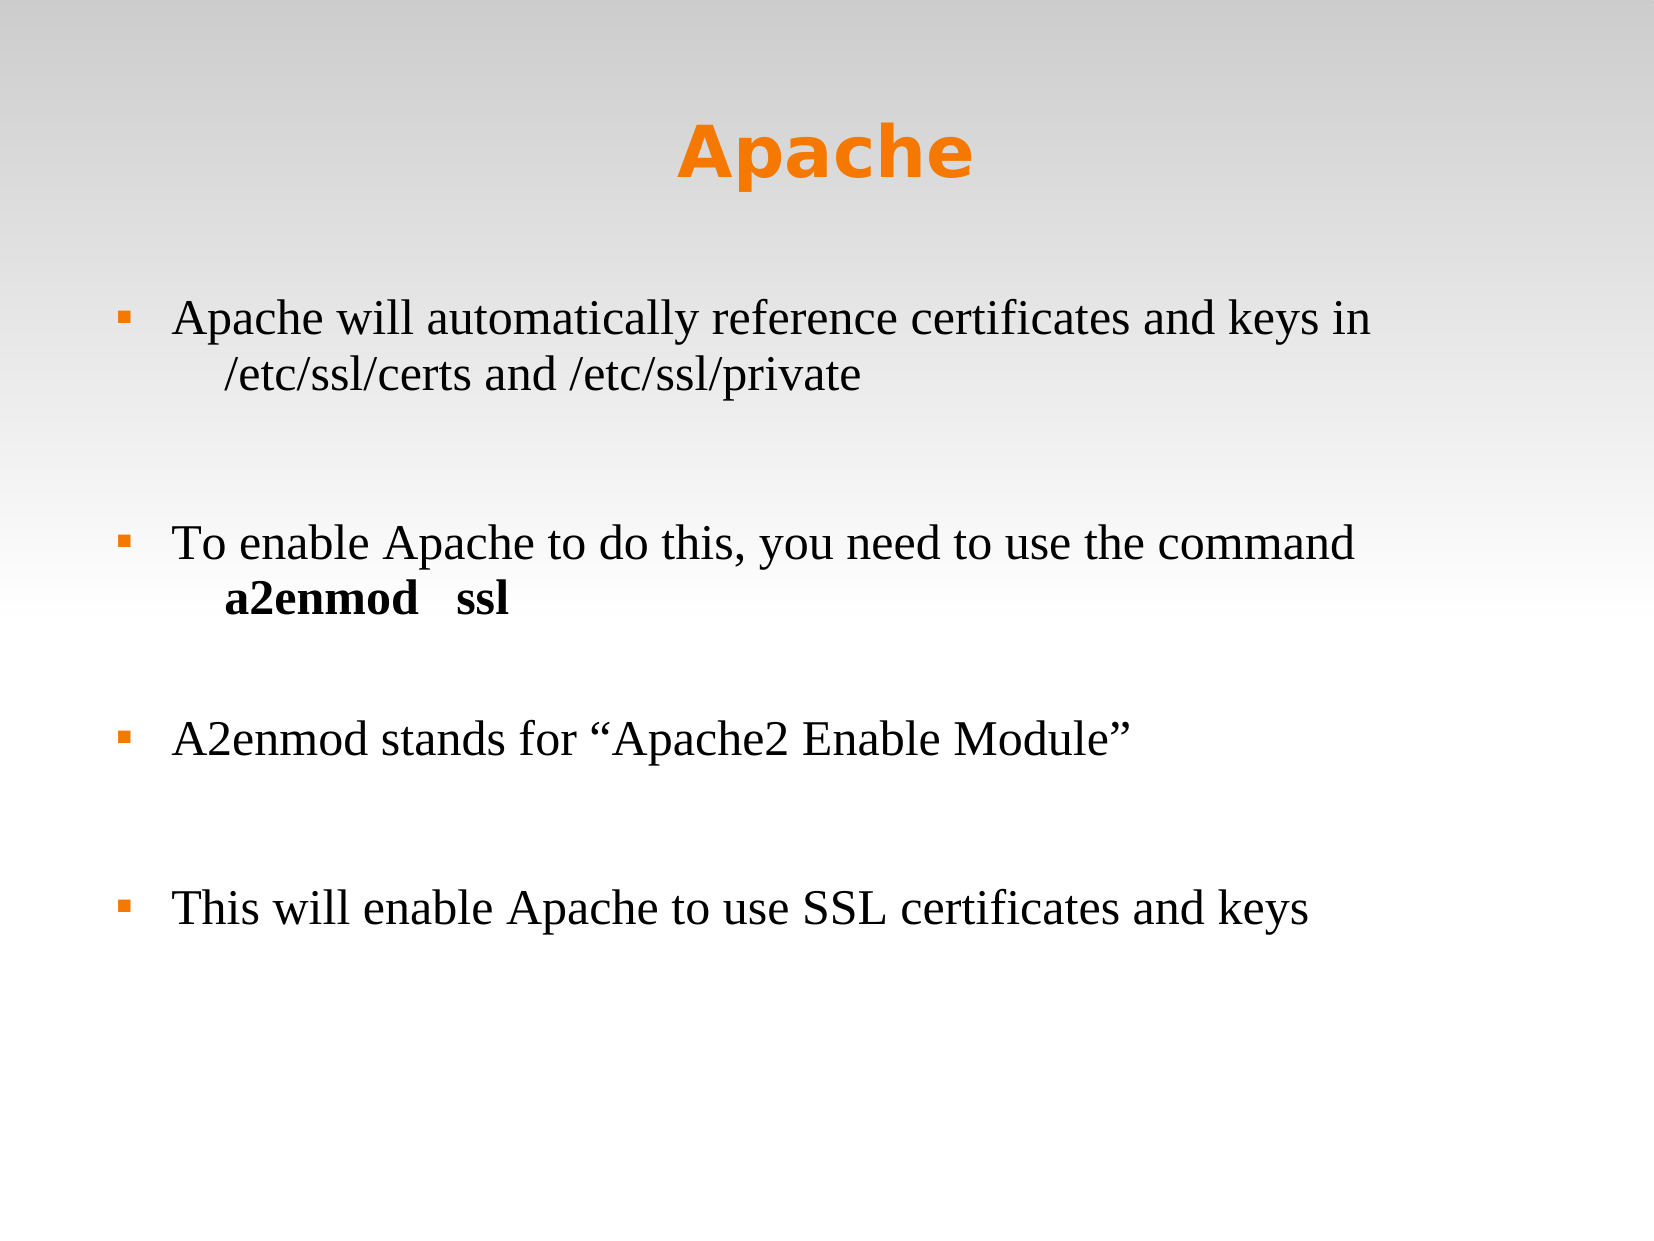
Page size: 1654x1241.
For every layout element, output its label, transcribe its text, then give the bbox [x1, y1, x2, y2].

list Apache will automatically reference certificates and keys in /etc/ssl/certs and /etc/ssl/private To enable Apache to do this, you need to use the command a2enmod ssl A2enmod stands for “Apache2 Enable Module” This will enable Apache to use SSL certificates and keys [82, 290, 1571, 1109]
title Apache [82, 49, 1571, 257]
